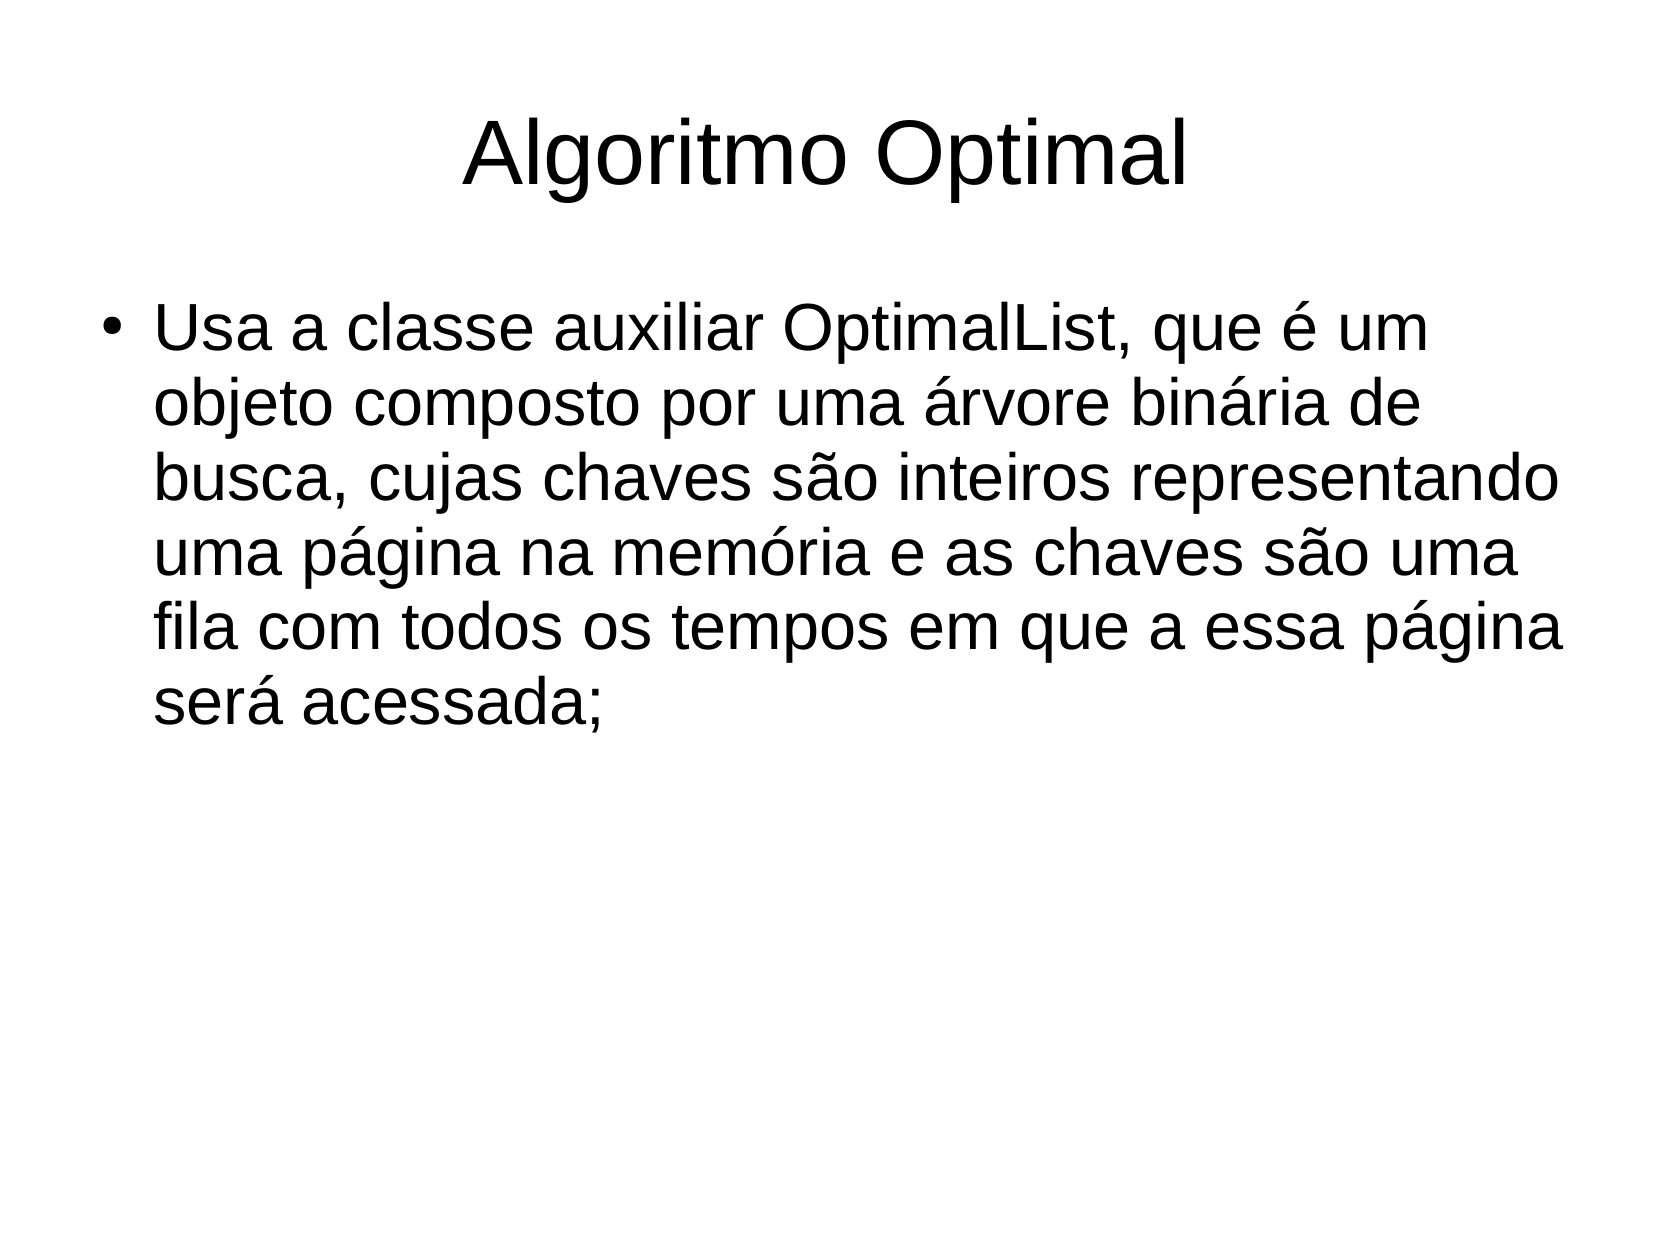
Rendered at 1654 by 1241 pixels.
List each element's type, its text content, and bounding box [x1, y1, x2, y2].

list Usa a classe auxiliar OptimalList, que é um objeto composto por uma árvore binária de busca, cujas chaves são inteiros representando uma página na memória e as chaves são uma fila com todos os tempos em que a essa página será acessada; [82, 290, 1571, 1010]
title Algoritmo Optimal [82, 49, 1571, 257]
